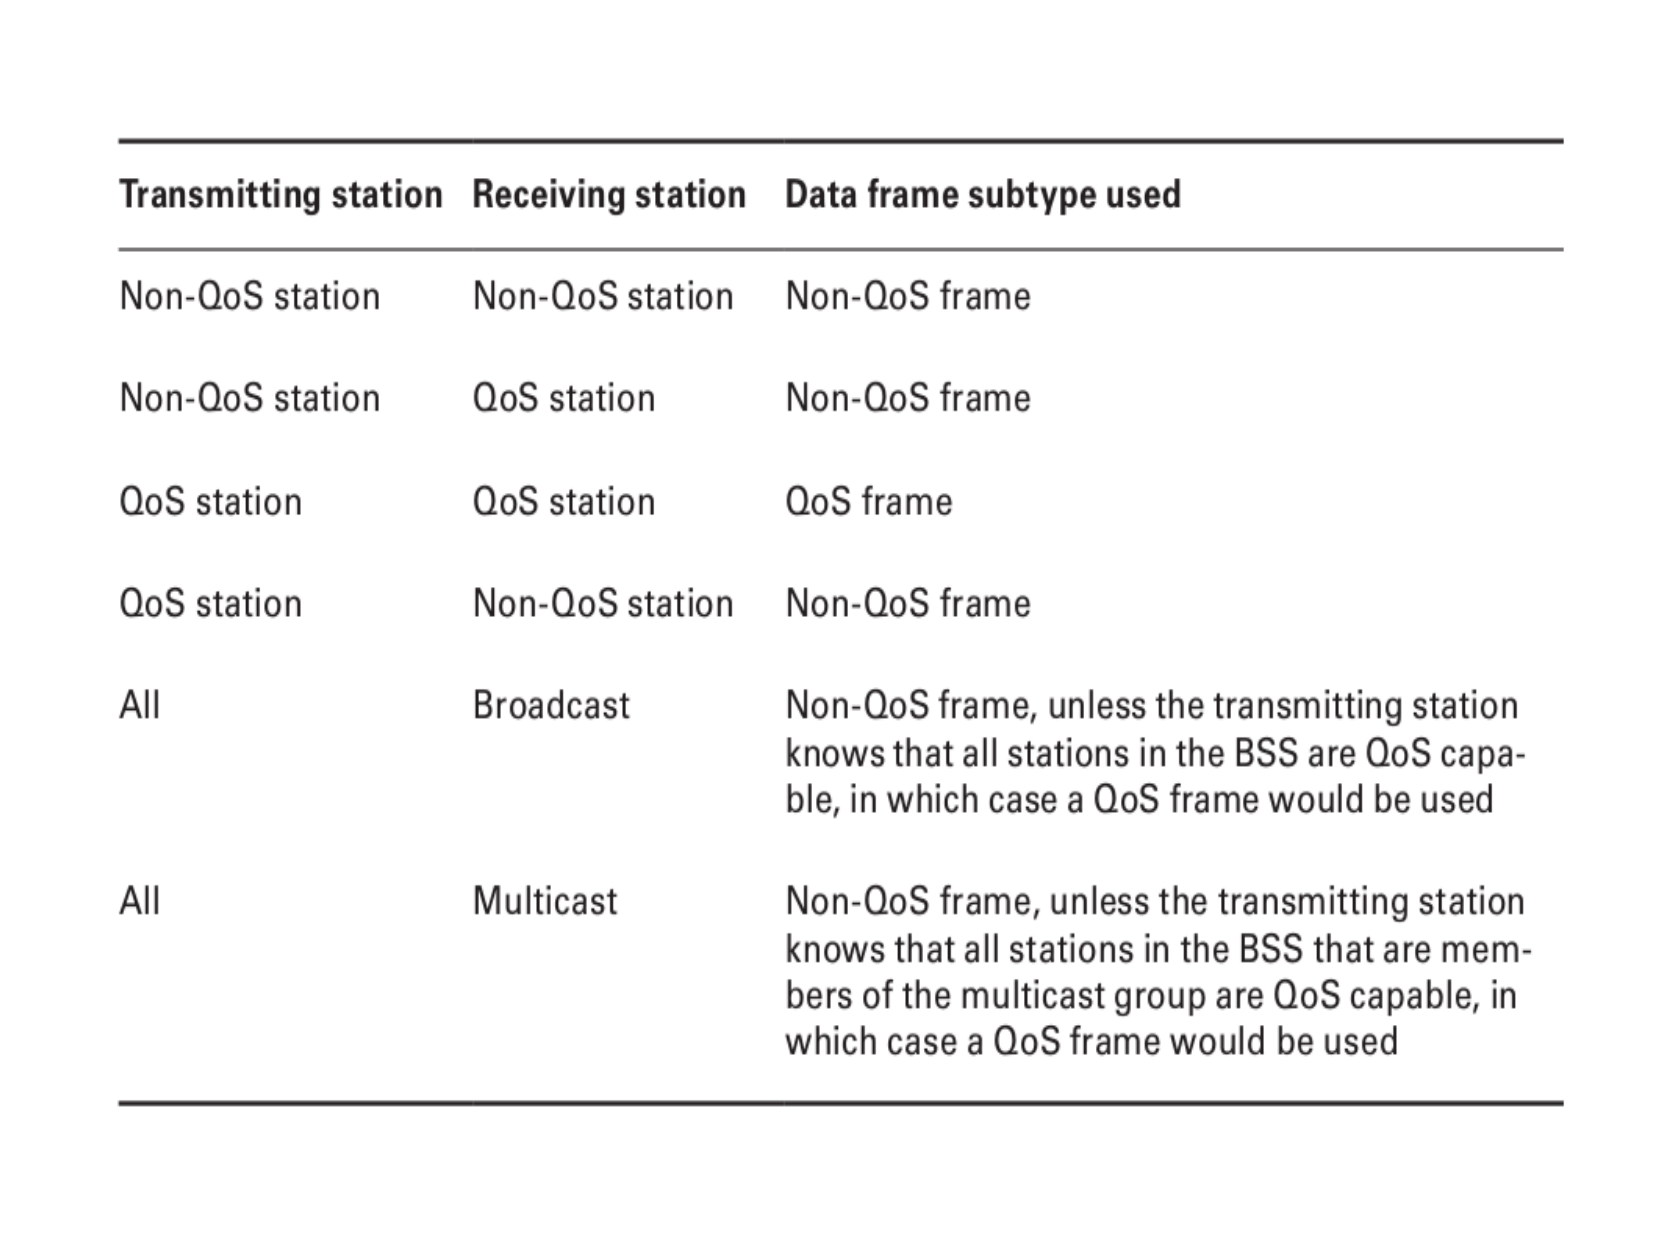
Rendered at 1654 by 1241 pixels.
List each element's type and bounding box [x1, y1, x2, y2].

picture [74, 129, 1600, 1170]
